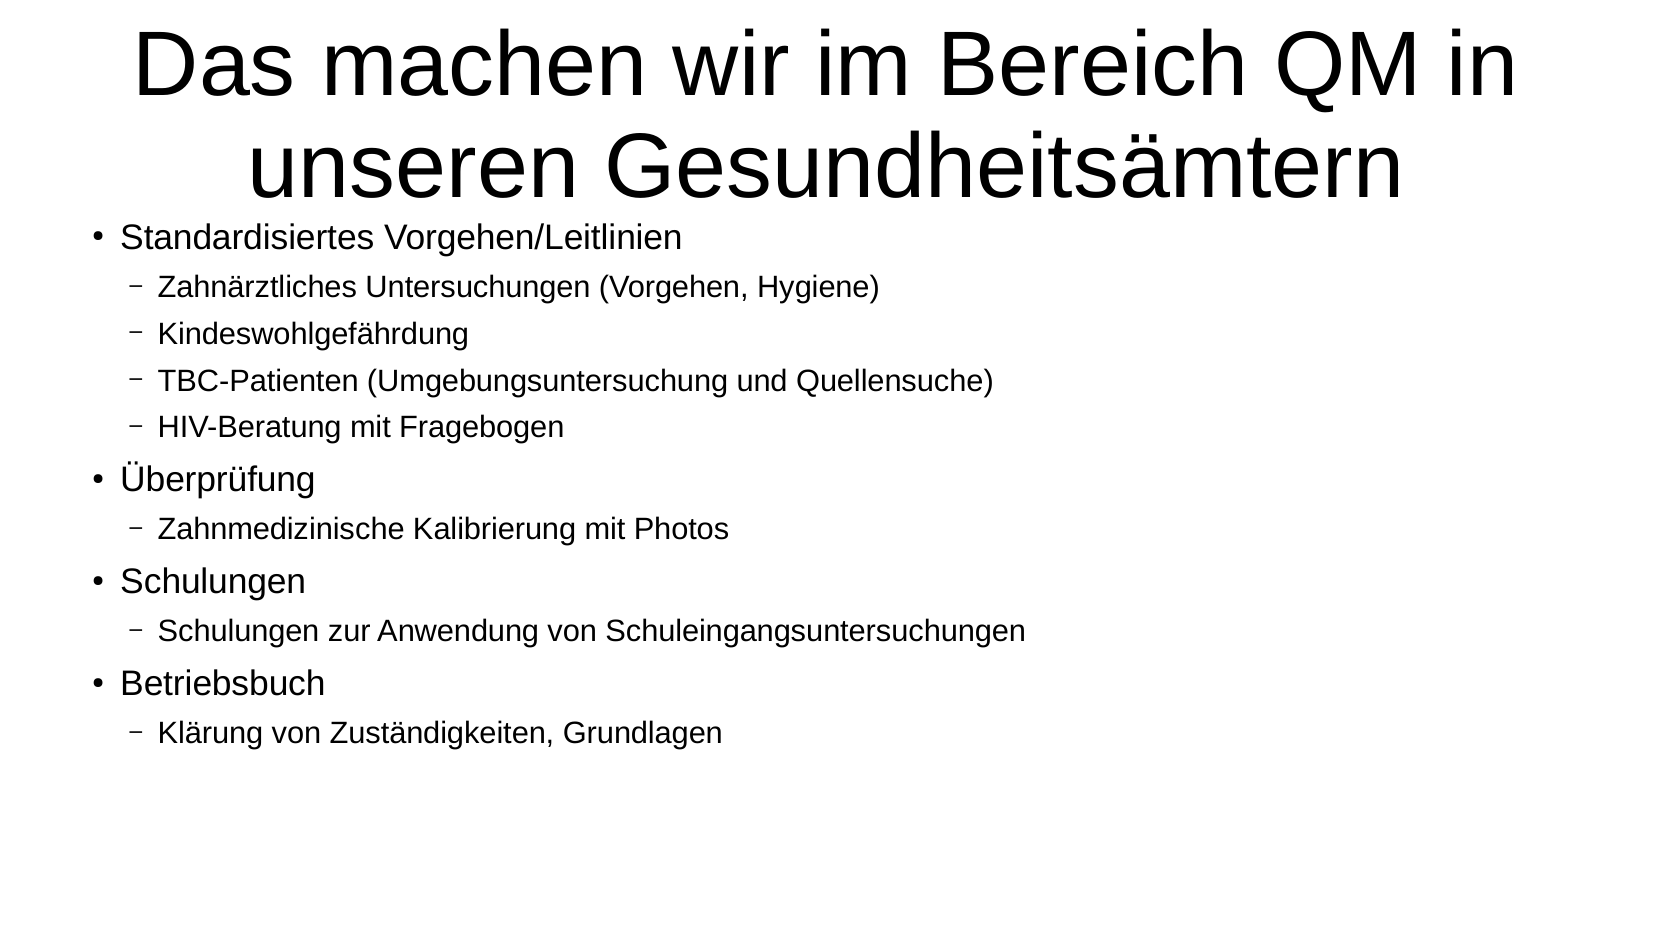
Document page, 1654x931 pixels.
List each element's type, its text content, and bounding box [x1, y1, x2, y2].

title Das machen wir im Bereich QM in unseren Gesundheitsämtern [82, 12, 1571, 217]
list Standardisiertes Vorgehen/Leitlinien Zahnärztliches Untersuchungen (Vorgehen, Hygiene) Kindeswohlgefährdung TBC-Patienten (Umgebungsuntersuchung und Quellensuche) HIV-Beratung mit Fragebogen Überprüfung Zahnmedizinische Kalibrierung mit Photos Schulungen Schulungen zur Anwendung von Schuleingangsuntersuchungen Betriebsbuch Klärung von Zuständigkeiten, Grundlagen [82, 217, 1571, 758]
